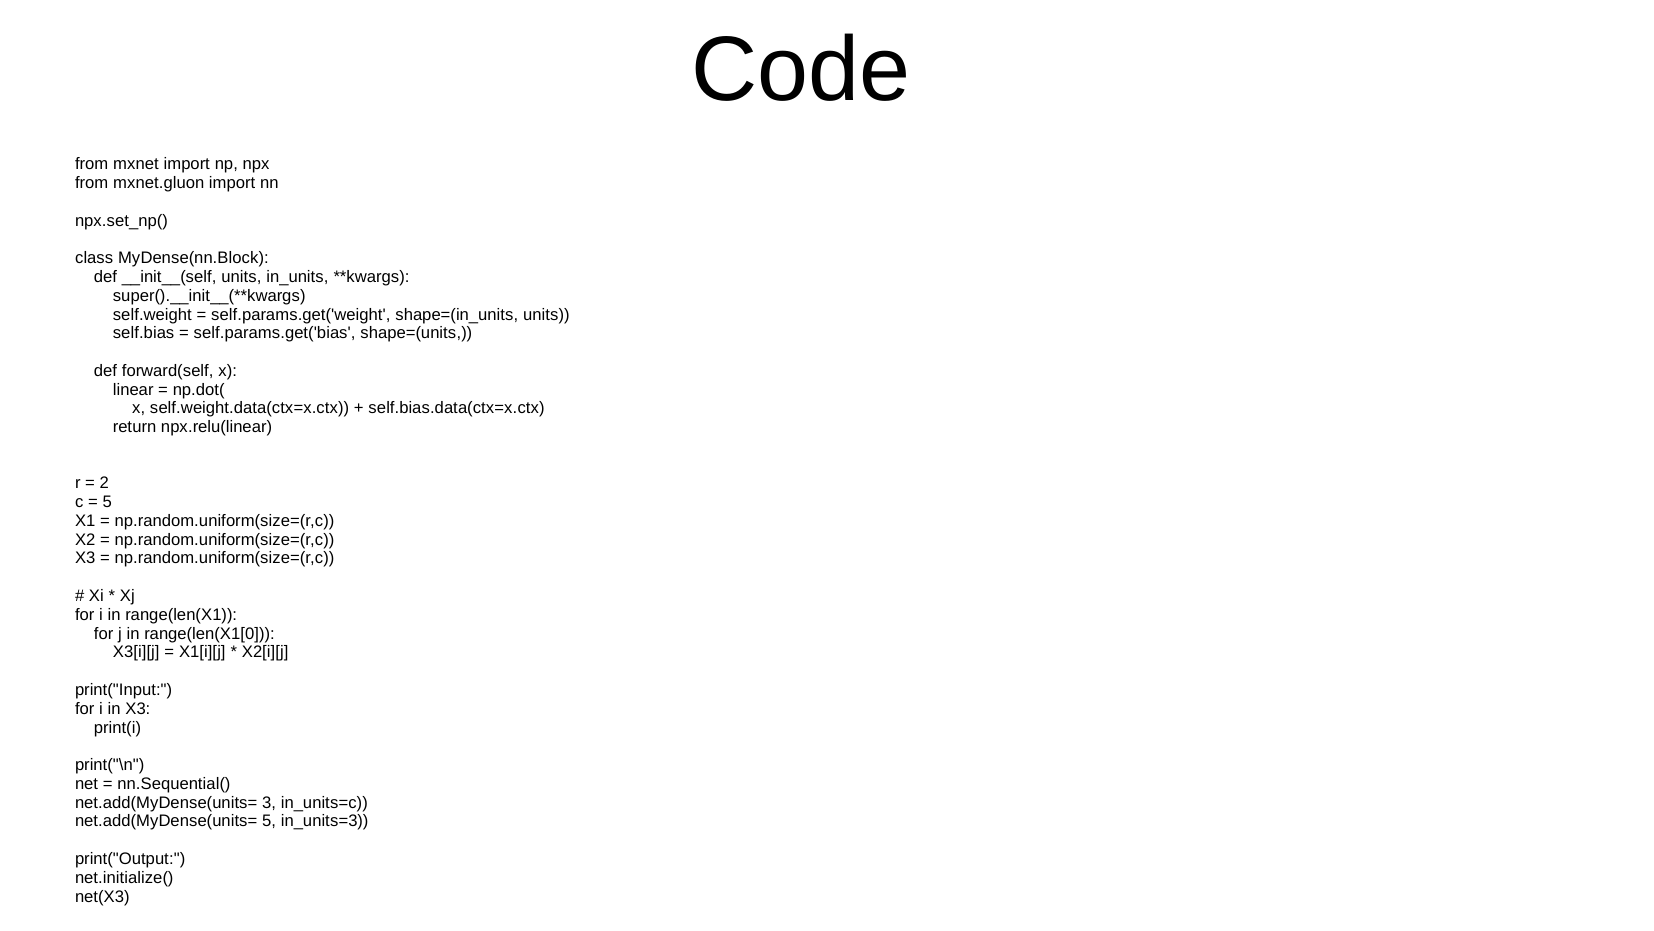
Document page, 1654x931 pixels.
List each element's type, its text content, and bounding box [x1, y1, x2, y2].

subtitle from mxnet import np, npx from mxnet.gluon import nn npx.set_np() class MyDense(nn.Block): def __init__(self, units, in_units, **kwargs): super().__init__(**kwargs) self.weight = self.params.get('weight', shape=(in_units, units)) self.bias = self.params.get('bias', shape=(units,)) def forward(self, x): linear = np.dot( x, self.weight.data(ctx=x.ctx)) + self.bias.data(ctx=x.ctx) return npx.relu(linear) r = 2 c = 5 X1 = np.random.uniform(size=(r,c)) X2 = np.random.uniform(size=(r,c)) X3 = np.random.uniform(size=(r,c)) # Xi * Xj for i in range(len(X1)): for j in range(len(X1[0])): X3[i][j] = X1[i][j] * X2[i][j] print("Input:") for i in X3: print(i) print("\n") net = nn.Sequential() net.add(MyDense(units= 3, in_units=c)) net.add(MyDense(units= 5, in_units=3)) print("Output:") net.initialize() net(X3) [75, 154, 1564, 925]
title Code [56, 17, 1546, 121]
